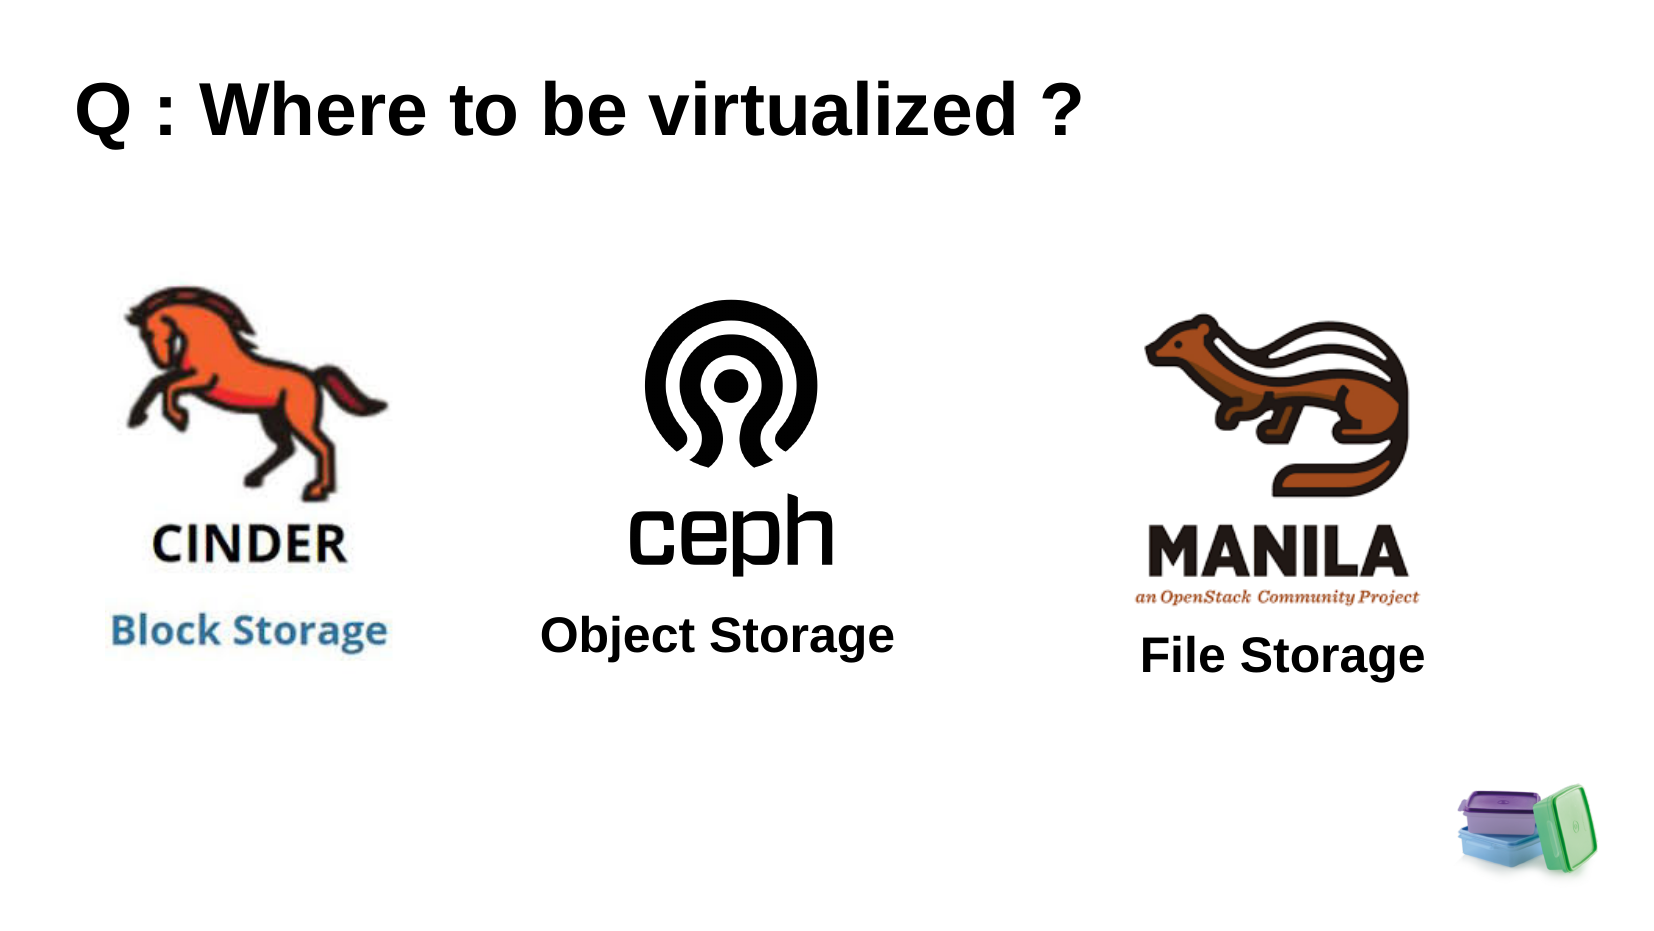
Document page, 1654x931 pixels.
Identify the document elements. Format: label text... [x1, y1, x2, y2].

picture [576, 246, 886, 600]
text_box Q : Where to be virtualized ? [60, 60, 1621, 268]
picture [105, 260, 402, 676]
text_box Object Storage [525, 600, 916, 671]
picture [1085, 299, 1471, 621]
text_box File Storage [1125, 620, 1516, 691]
picture [1446, 779, 1606, 897]
